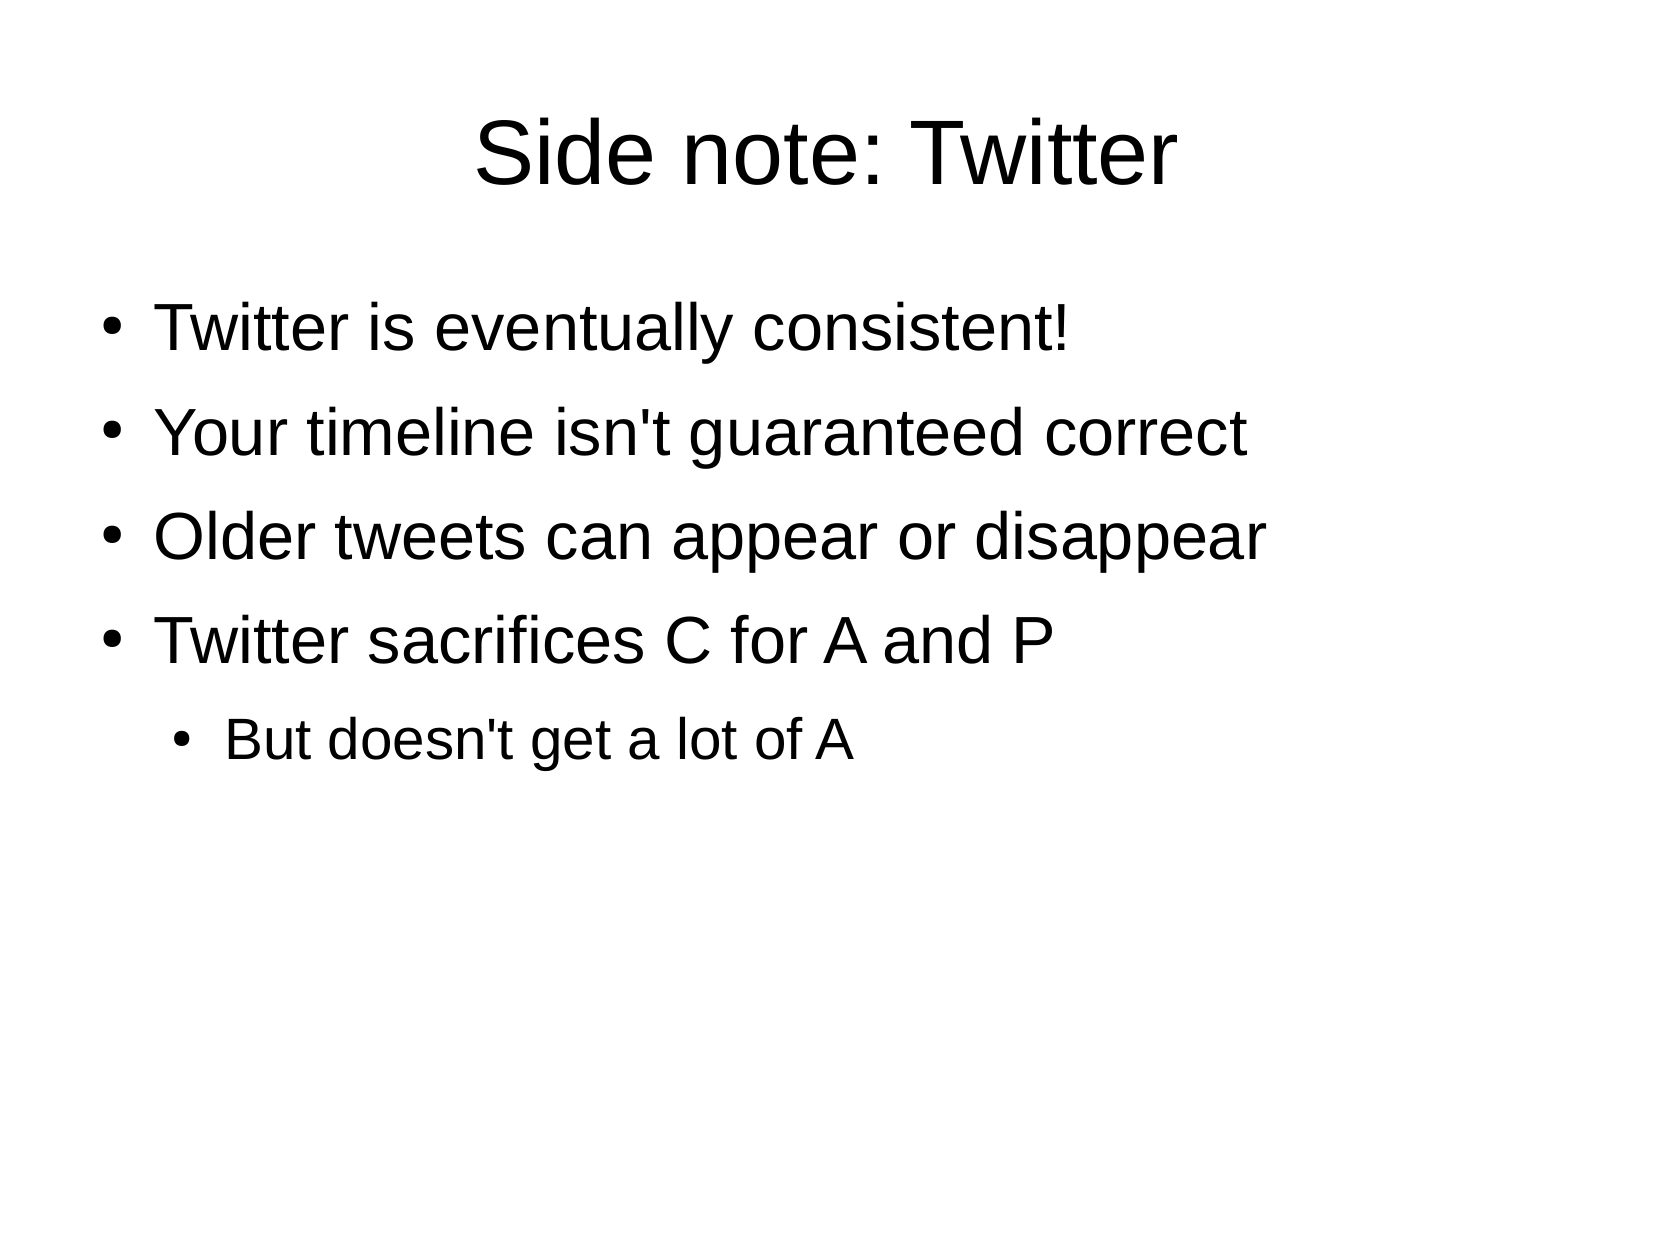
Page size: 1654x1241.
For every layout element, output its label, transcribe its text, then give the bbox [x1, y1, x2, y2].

title Side note: Twitter [82, 49, 1571, 257]
list Twitter is eventually consistent! Your timeline isn't guaranteed correct Older tweets can appear or disappear Twitter sacrifices C for A and P But doesn't get a lot of A [82, 290, 1571, 1109]
